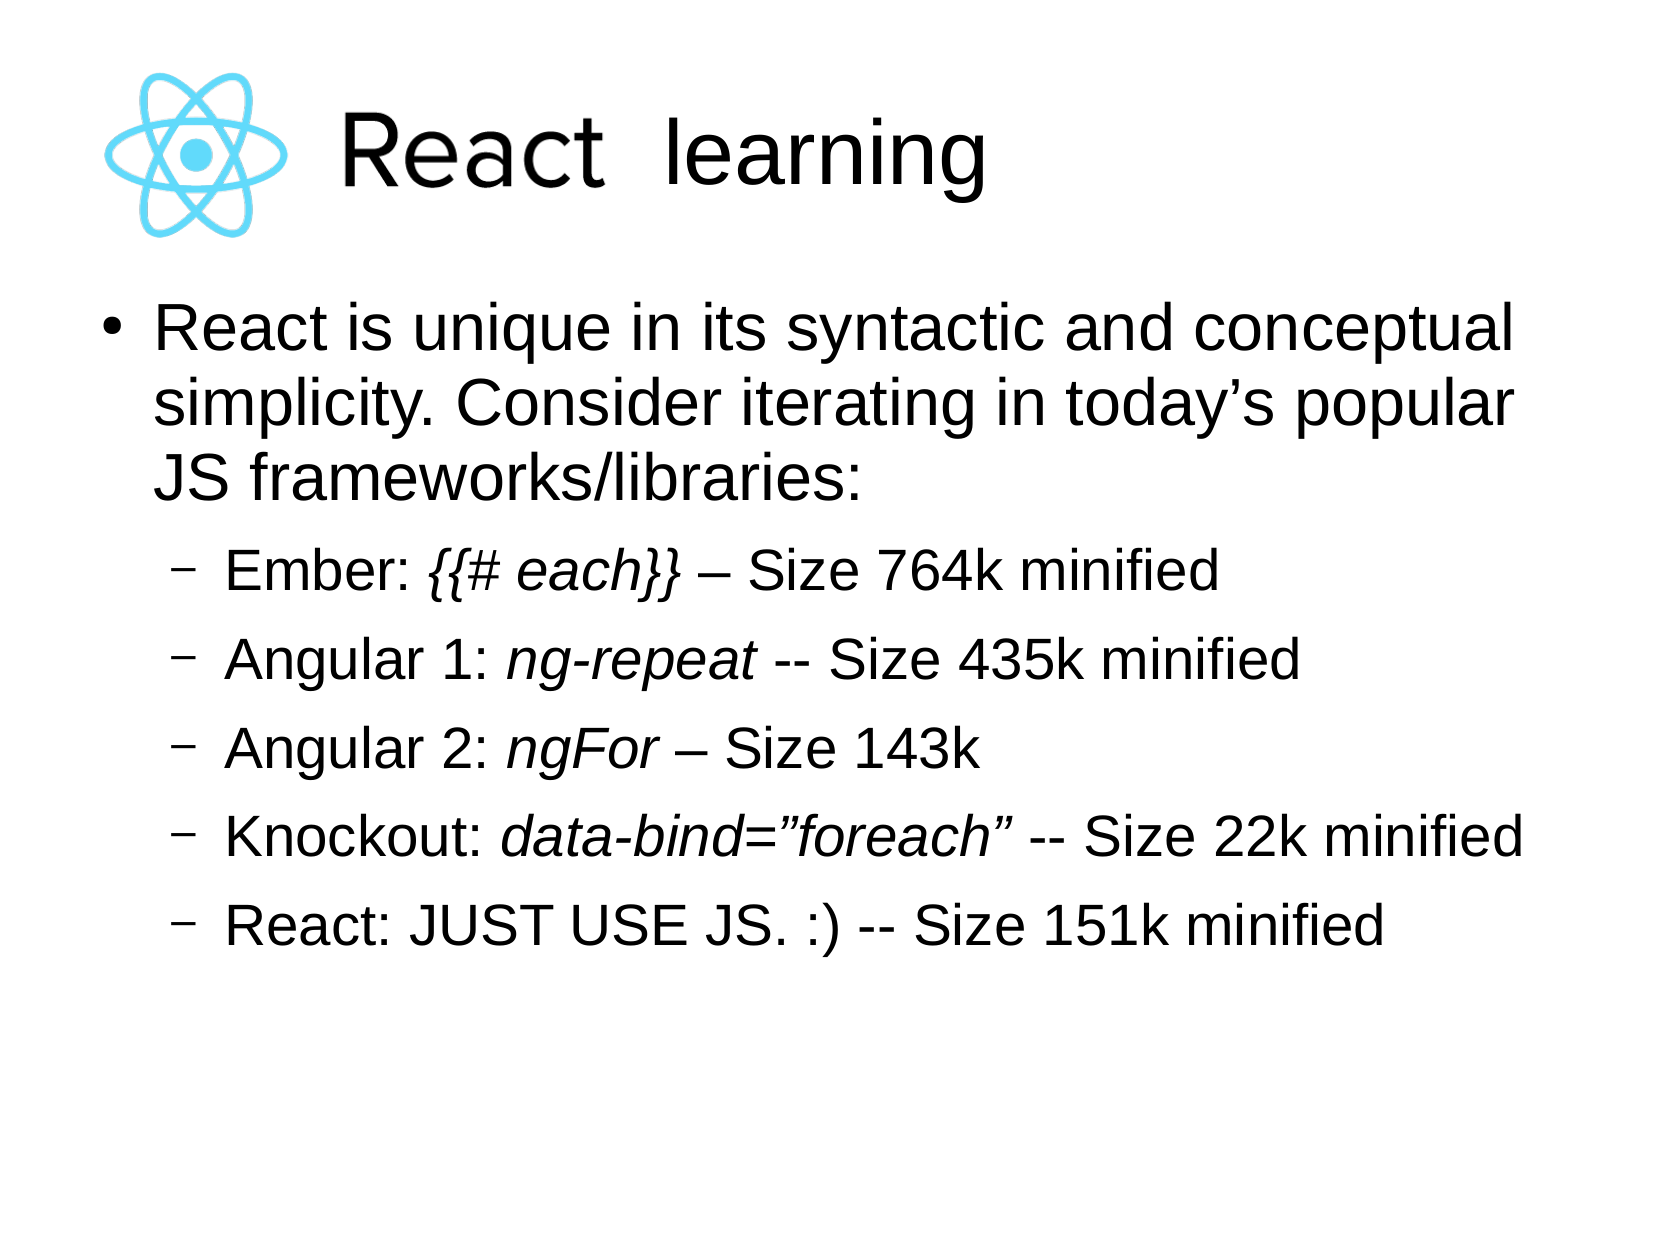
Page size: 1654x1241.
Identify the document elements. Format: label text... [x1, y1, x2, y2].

title learning [82, 49, 1571, 257]
list React is unique in its syntactic and conceptual simplicity. Consider iterating in today’s popular JS frameworks/libraries: Ember: {{# each}} – Size 764k minified Angular 1: ng-repeat -- Size 435k minified Angular 2: ngFor – Size 143k Knockout: data-bind=”foreach” -- Size 22k minified React: JUST USE JS. :) -- Size 151k minified [82, 290, 1571, 1010]
picture [80, 70, 686, 240]
